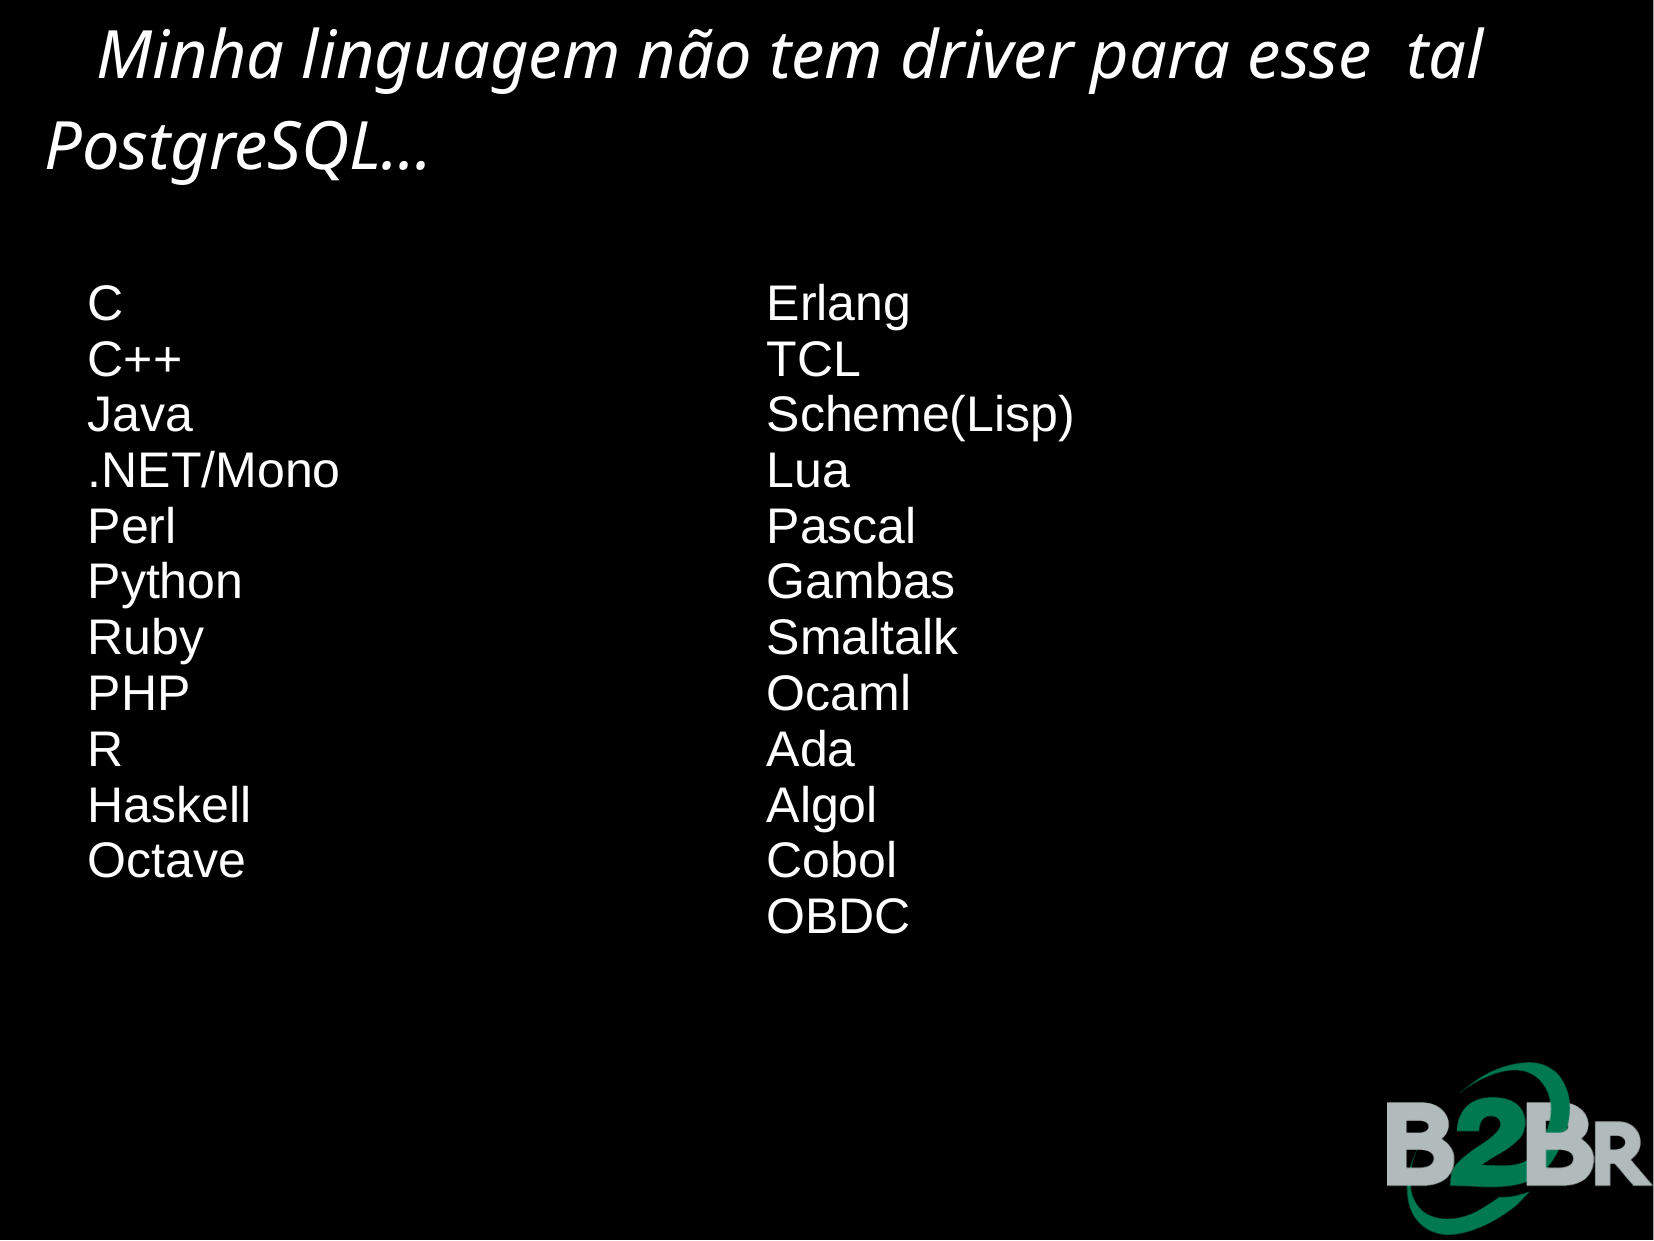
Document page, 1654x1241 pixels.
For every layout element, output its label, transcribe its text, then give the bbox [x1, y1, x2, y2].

text_box Minha linguagem não tem driver para esse tal PostgreSQL... [29, 0, 1654, 266]
picture [1387, 1062, 1654, 1235]
text_box C C++ Java .NET/Mono Perl Python Ruby PHP R Haskell Octave [59, 267, 734, 918]
text_box Erlang TCL Scheme(Lisp) Lua Pascal Gambas Smaltalk Ocaml Ada Algol Cobol OBDC [738, 267, 1413, 952]
